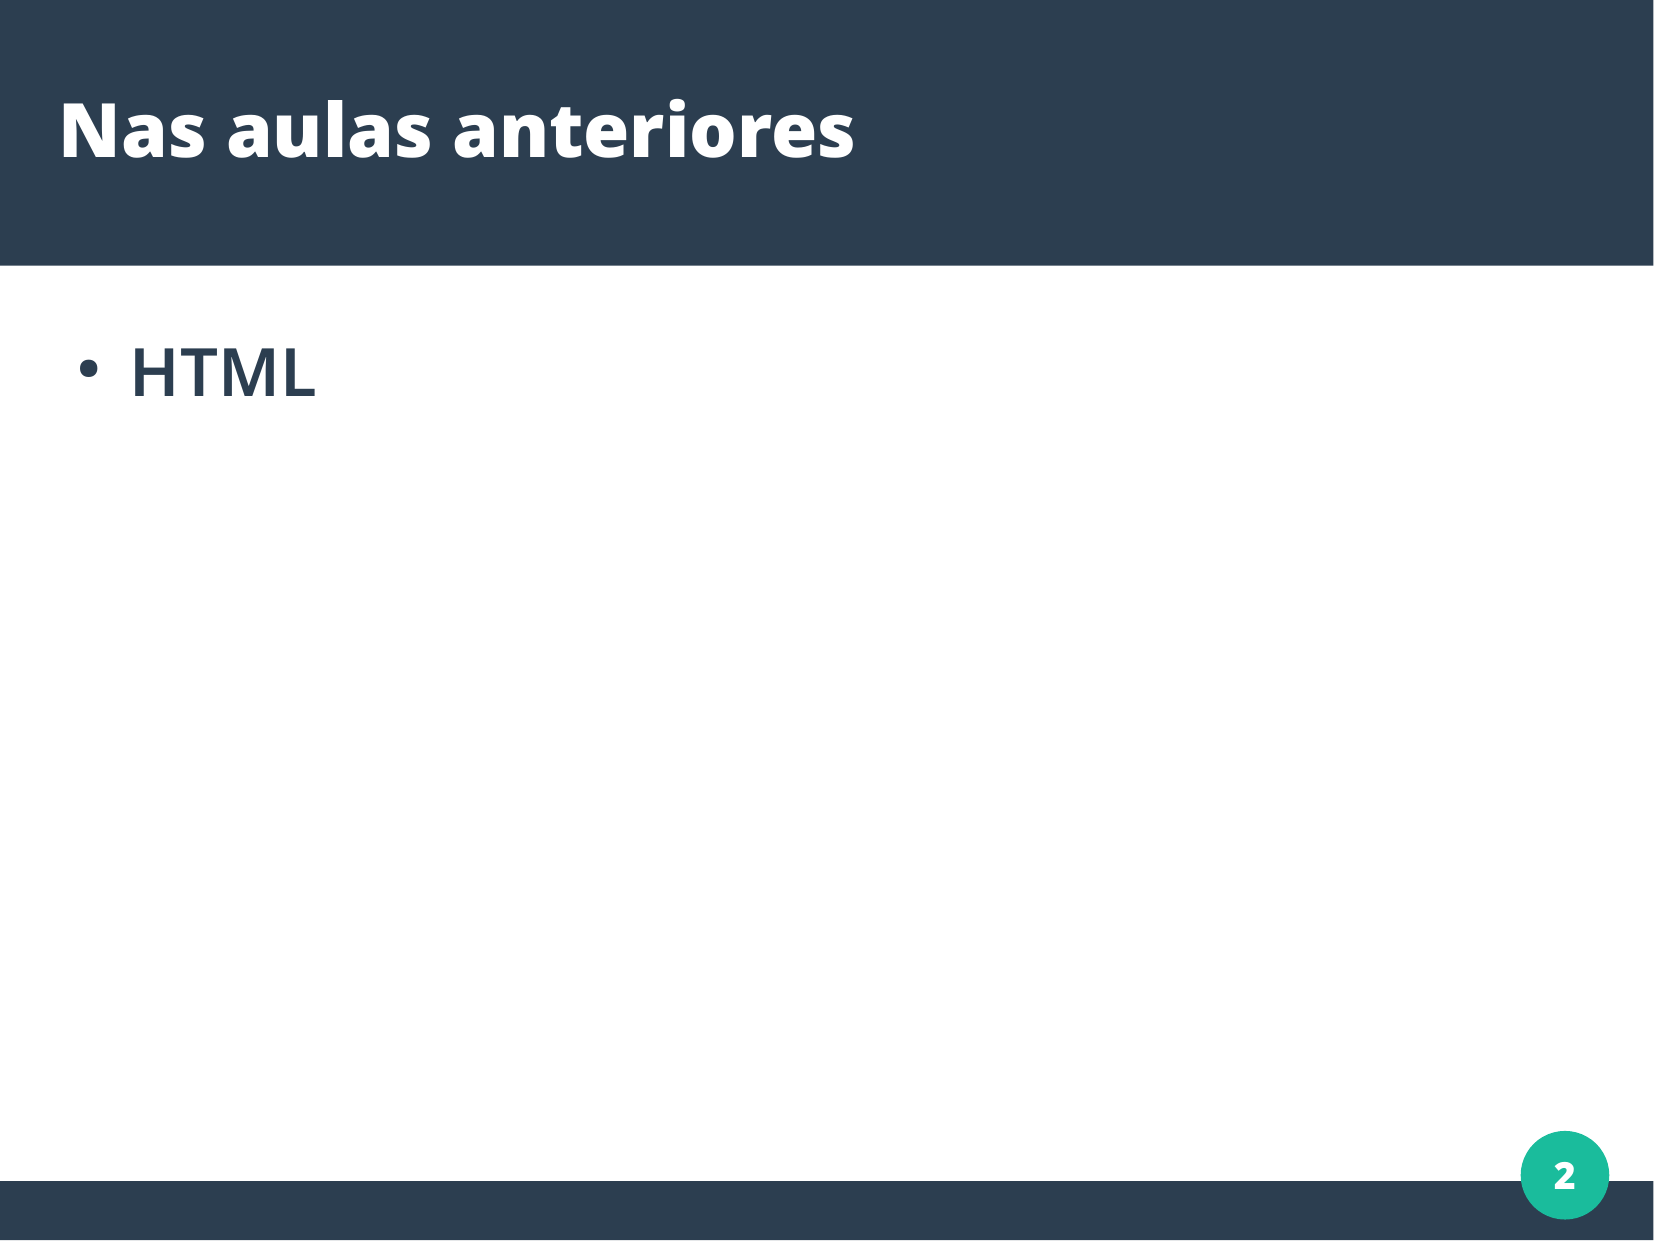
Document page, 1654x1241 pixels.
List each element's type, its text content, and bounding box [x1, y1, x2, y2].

list HTML [59, 324, 1595, 1152]
title Nas aulas anteriores [59, 49, 1595, 207]
